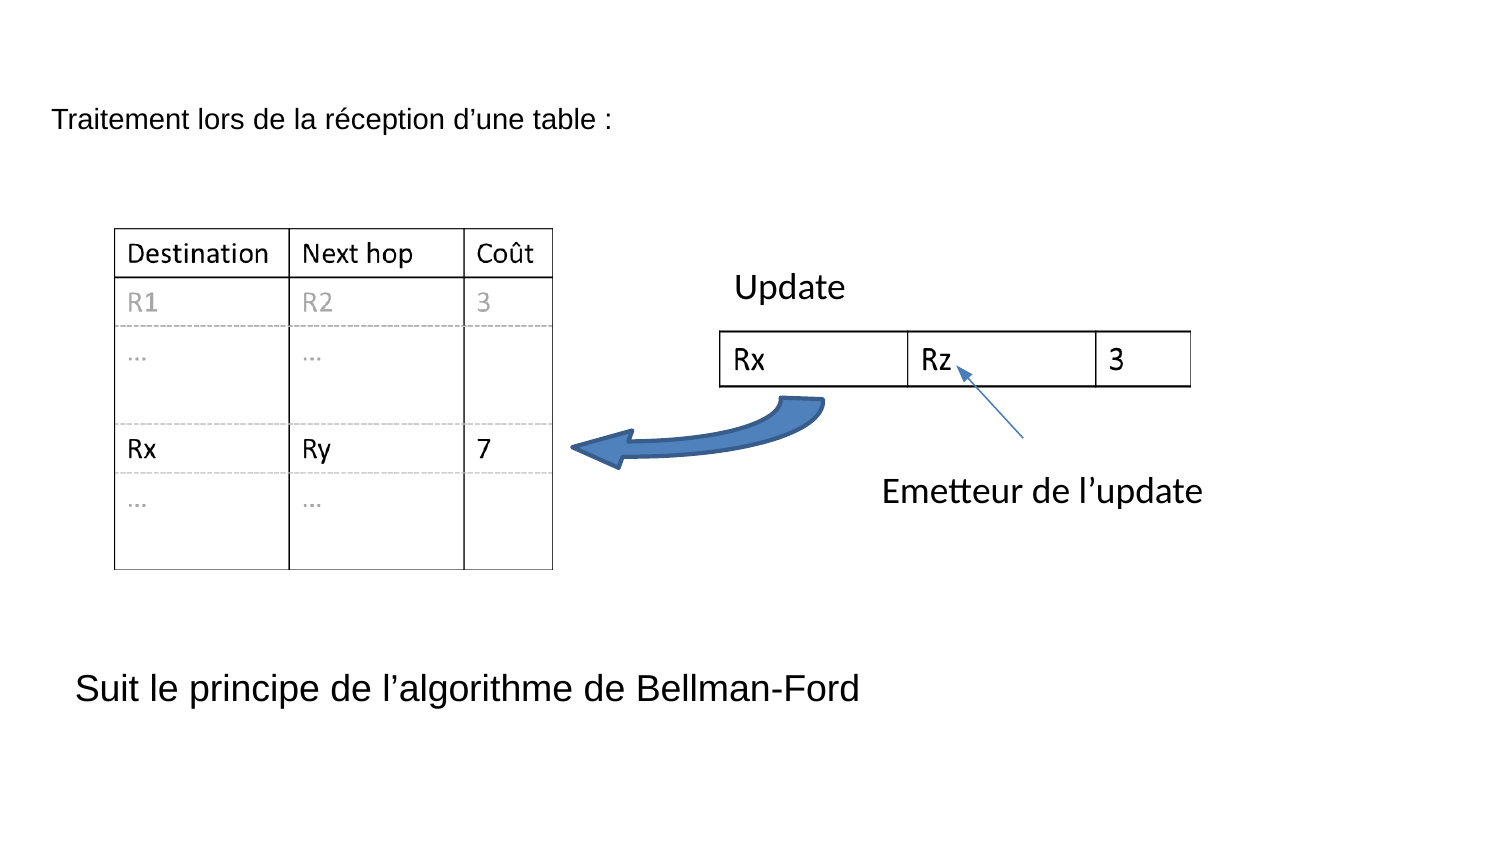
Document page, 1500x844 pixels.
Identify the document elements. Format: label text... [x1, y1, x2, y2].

picture [719, 326, 1191, 399]
title Traitement lors de la réception d’une table : [51, 72, 1449, 167]
text_box [572, 397, 823, 468]
picture [114, 224, 553, 571]
text_box Emetteur de l’update [866, 458, 1456, 542]
text_box Update [719, 254, 947, 337]
text_box Suit le principe de l’algorithme de Bellman-Ford [60, 660, 1006, 759]
